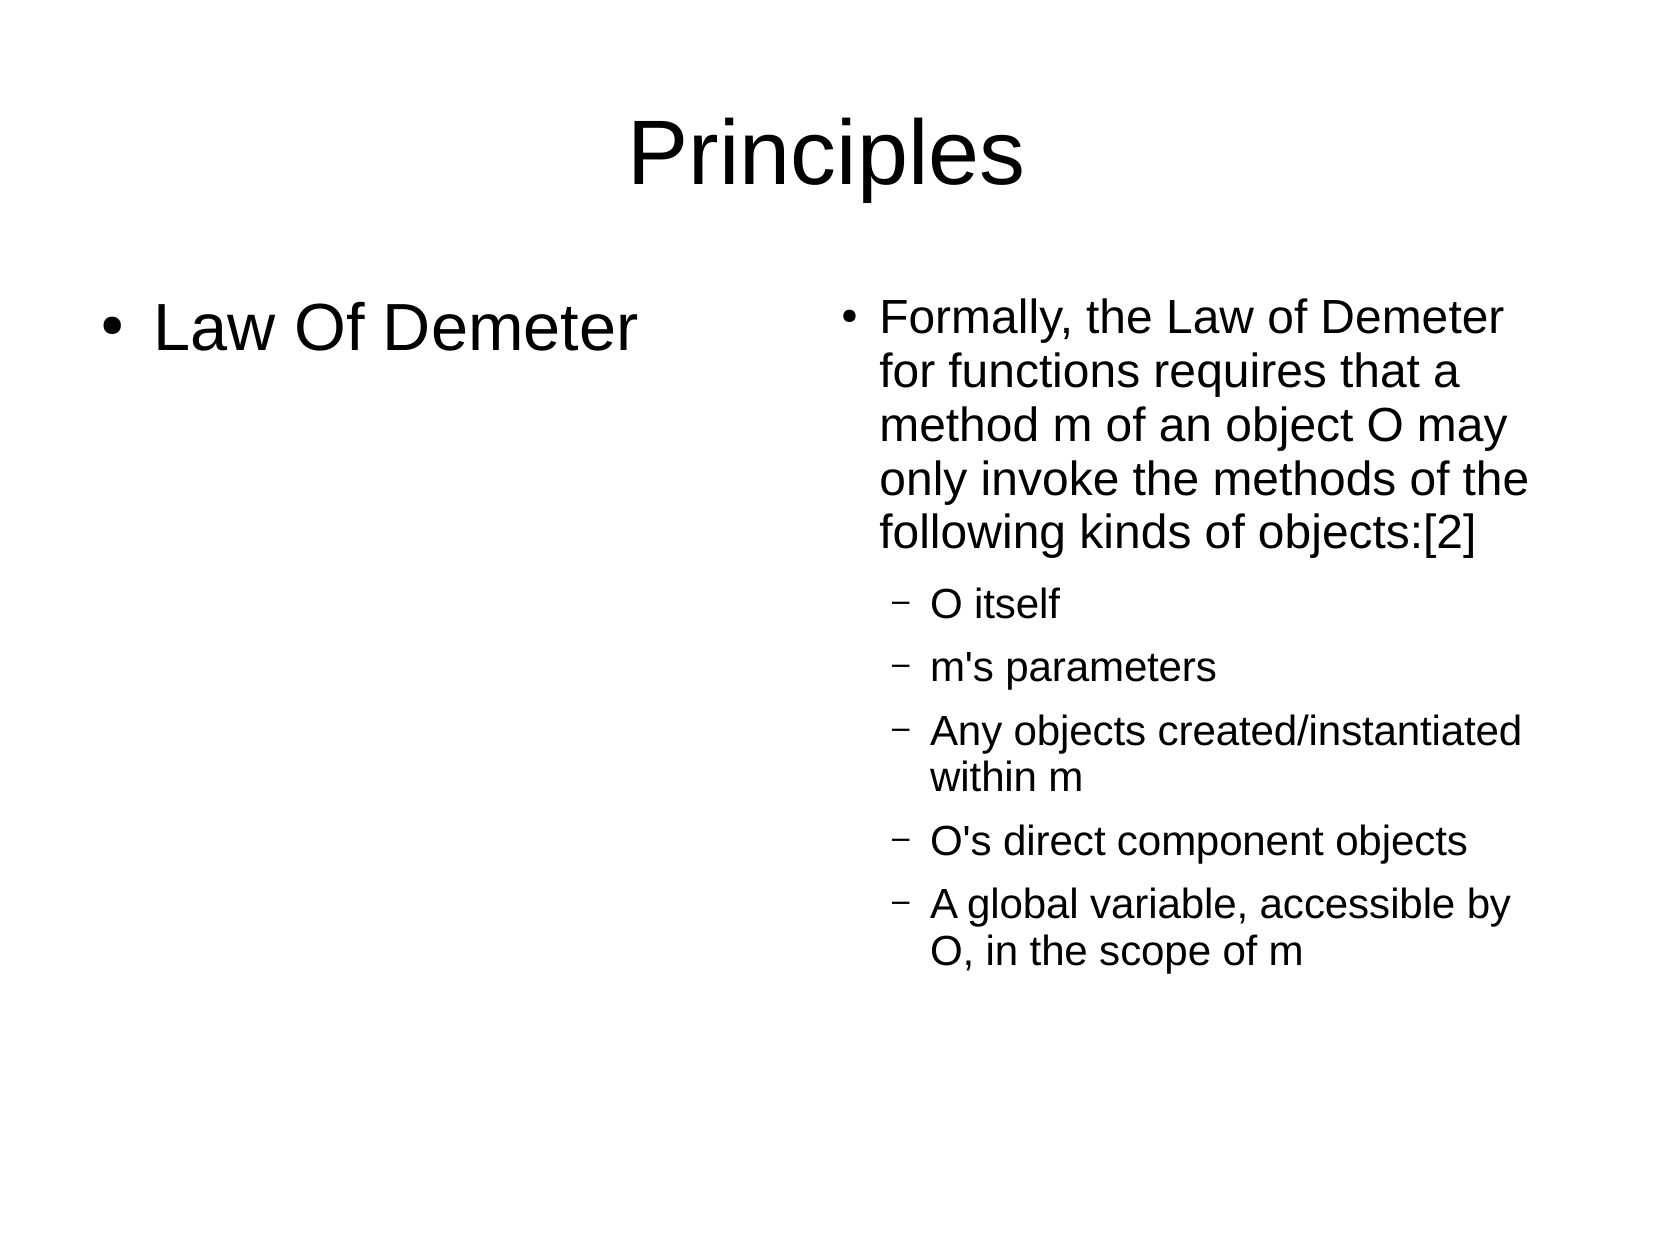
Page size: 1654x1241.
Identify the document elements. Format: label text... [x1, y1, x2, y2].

title Principles [82, 49, 1571, 257]
list Law Of Demeter [82, 290, 793, 1010]
list Formally, the Law of Demeter for functions requires that a method m of an object O may only invoke the methods of the following kinds of objects:[2] O itself m's parameters Any objects created/instantiated within m O's direct component objects A global variable, accessible by O, in the scope of m [828, 290, 1539, 1010]
